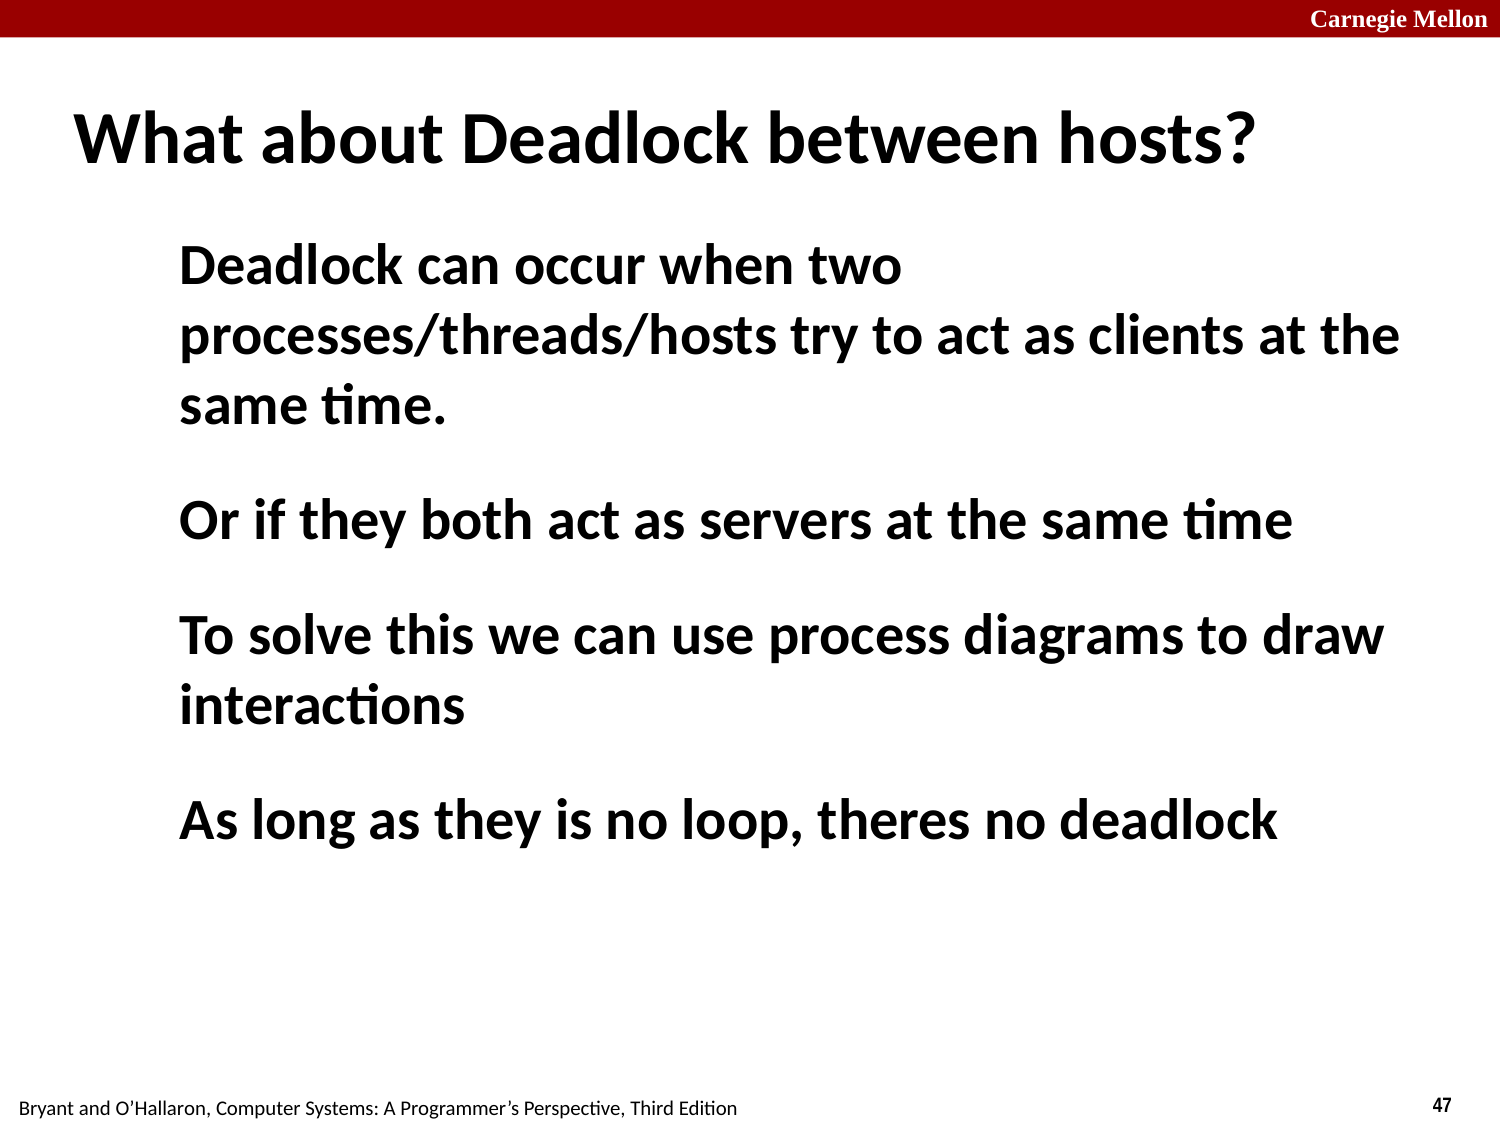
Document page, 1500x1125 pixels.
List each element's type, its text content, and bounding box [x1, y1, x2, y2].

text_box Deadlock can occur when two processes/threads/hosts try to act as clients at the same time. Or if they both act as servers at the same time To solve this we can use process diagrams to draw interactions As long as they is no loop, theres no deadlock [164, 226, 1451, 852]
title What about Deadlock between hosts? [58, 71, 1304, 197]
